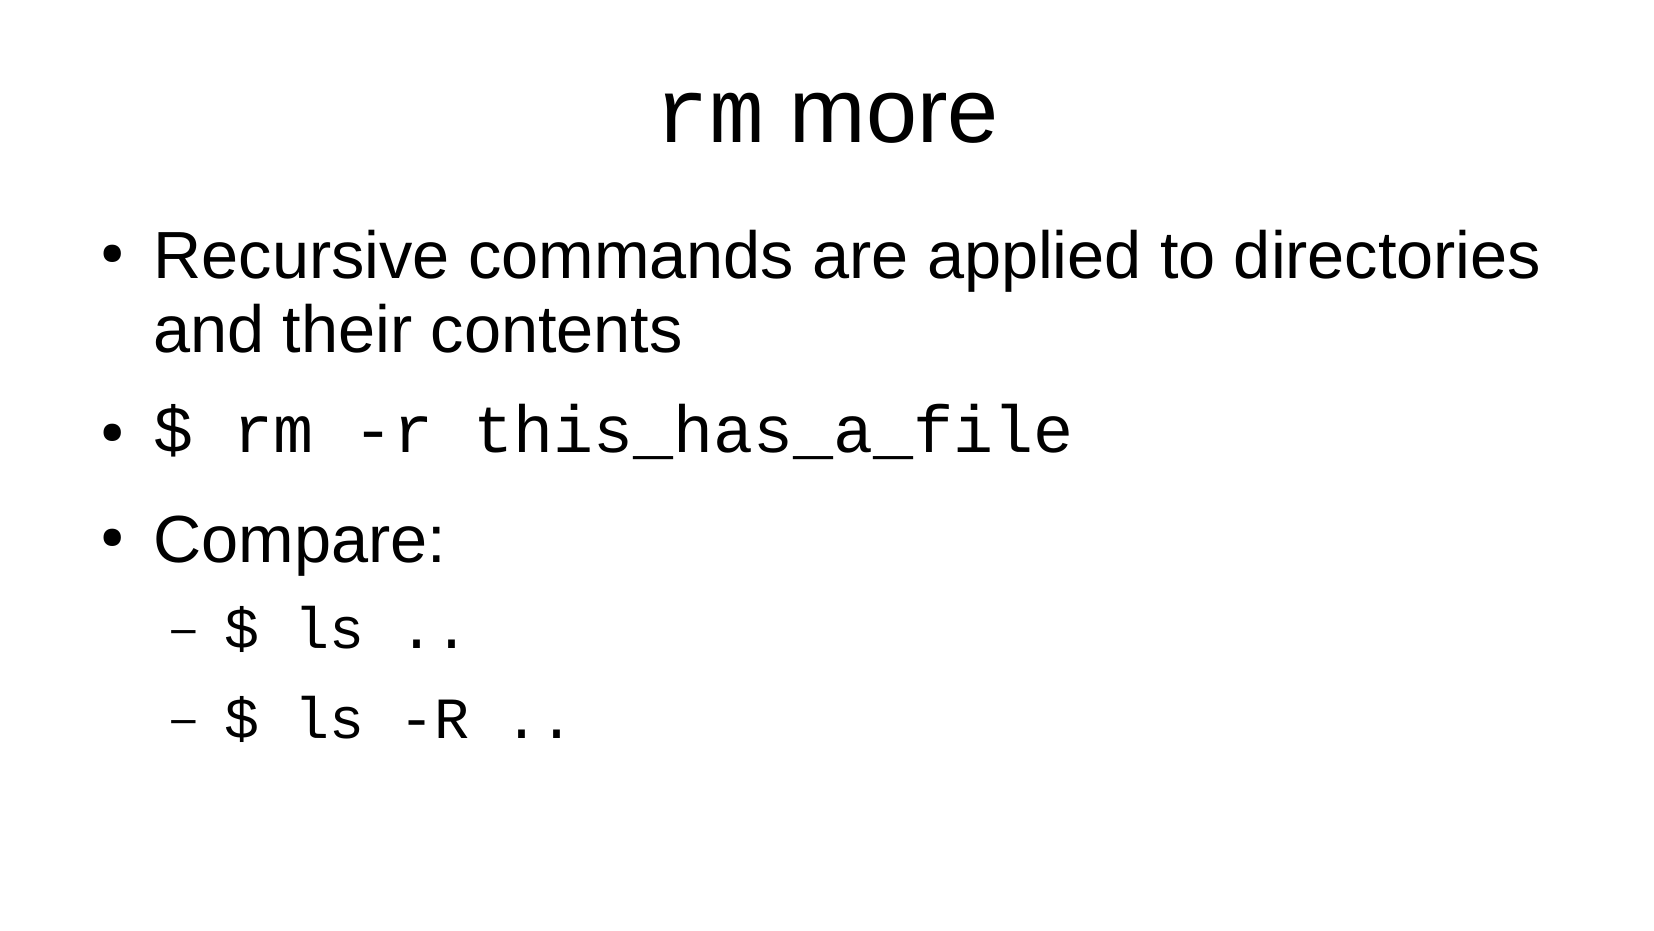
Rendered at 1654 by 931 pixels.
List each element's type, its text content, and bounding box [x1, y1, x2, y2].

title rm more [82, 37, 1571, 193]
list Recursive commands are applied to directories and their contents $ rm -r this_has_a_file Compare: $ ls .. $ ls -R .. [82, 217, 1571, 758]
